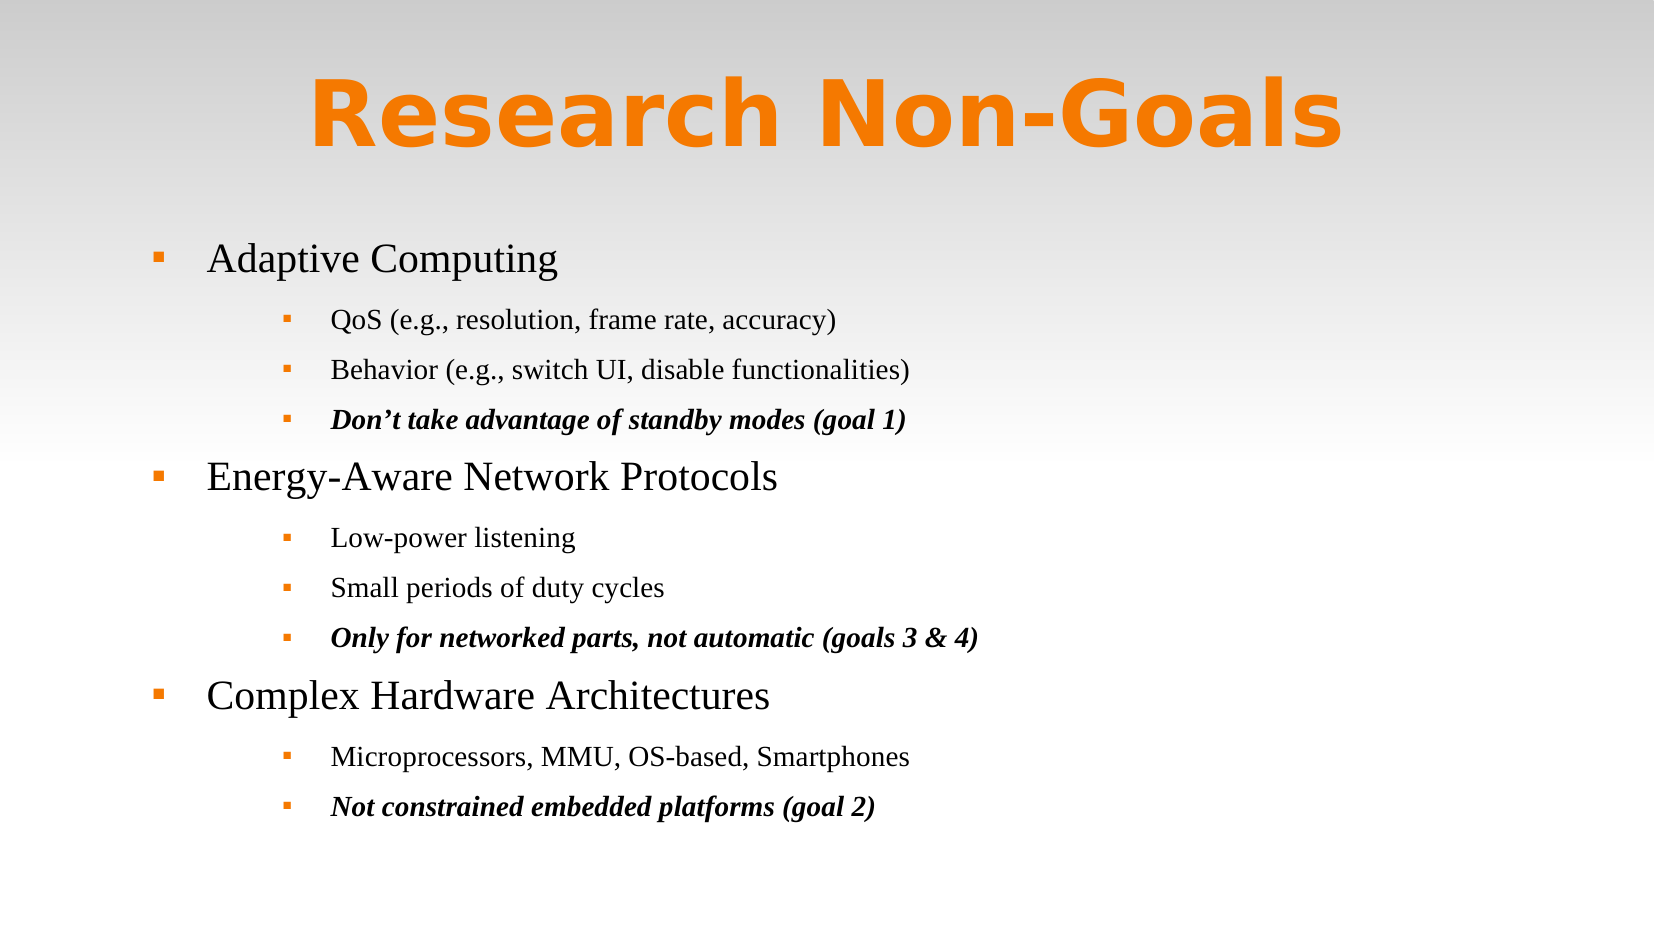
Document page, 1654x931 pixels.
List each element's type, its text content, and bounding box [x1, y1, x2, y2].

list Adaptive Computing QoS (e.g., resolution, frame rate, accuracy) Behavior (e.g., switch UI, disable functionalities) Don’t take advantage of standby modes (goal 1) Energy-Aware Network Protocols Low-power listening Small periods of duty cycles Only for networked parts, not automatic (goals 3 & 4) Complex Hardware Architectures Microprocessors, MMU, OS-based, Smartphones Not constrained embedded platforms (goal 2) [82, 235, 1538, 931]
title Research Non-Goals [82, 37, 1571, 193]
